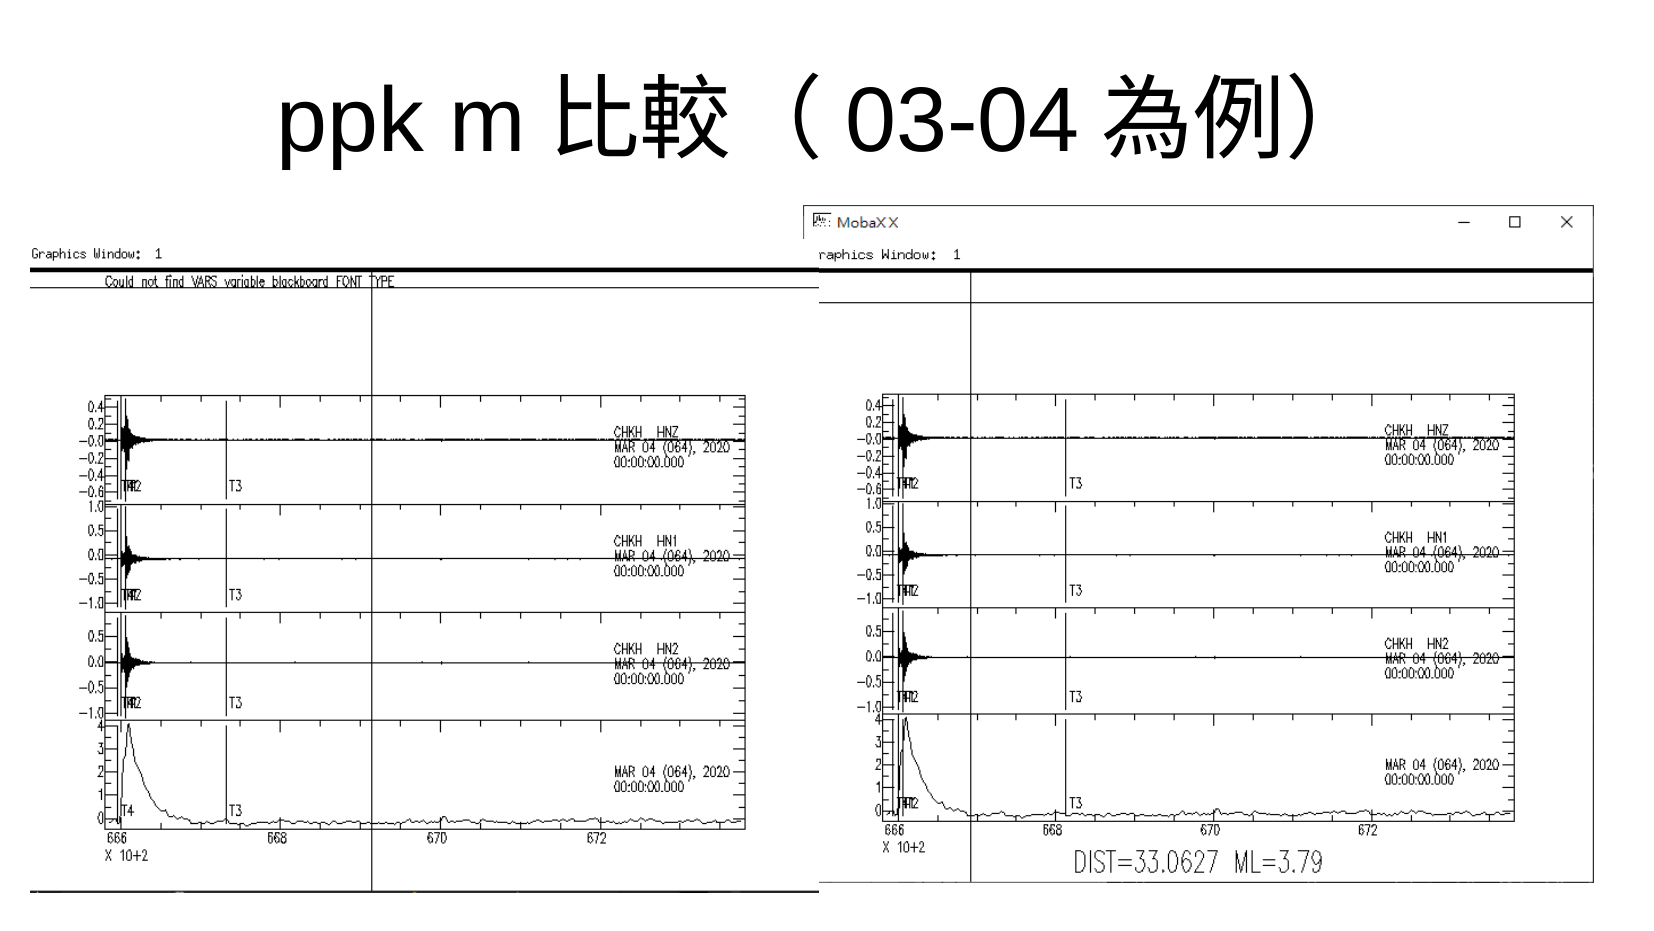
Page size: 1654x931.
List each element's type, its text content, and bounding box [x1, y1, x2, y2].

title ppk m比較（03-04為例） [82, 37, 1571, 193]
picture [30, 205, 1594, 893]
